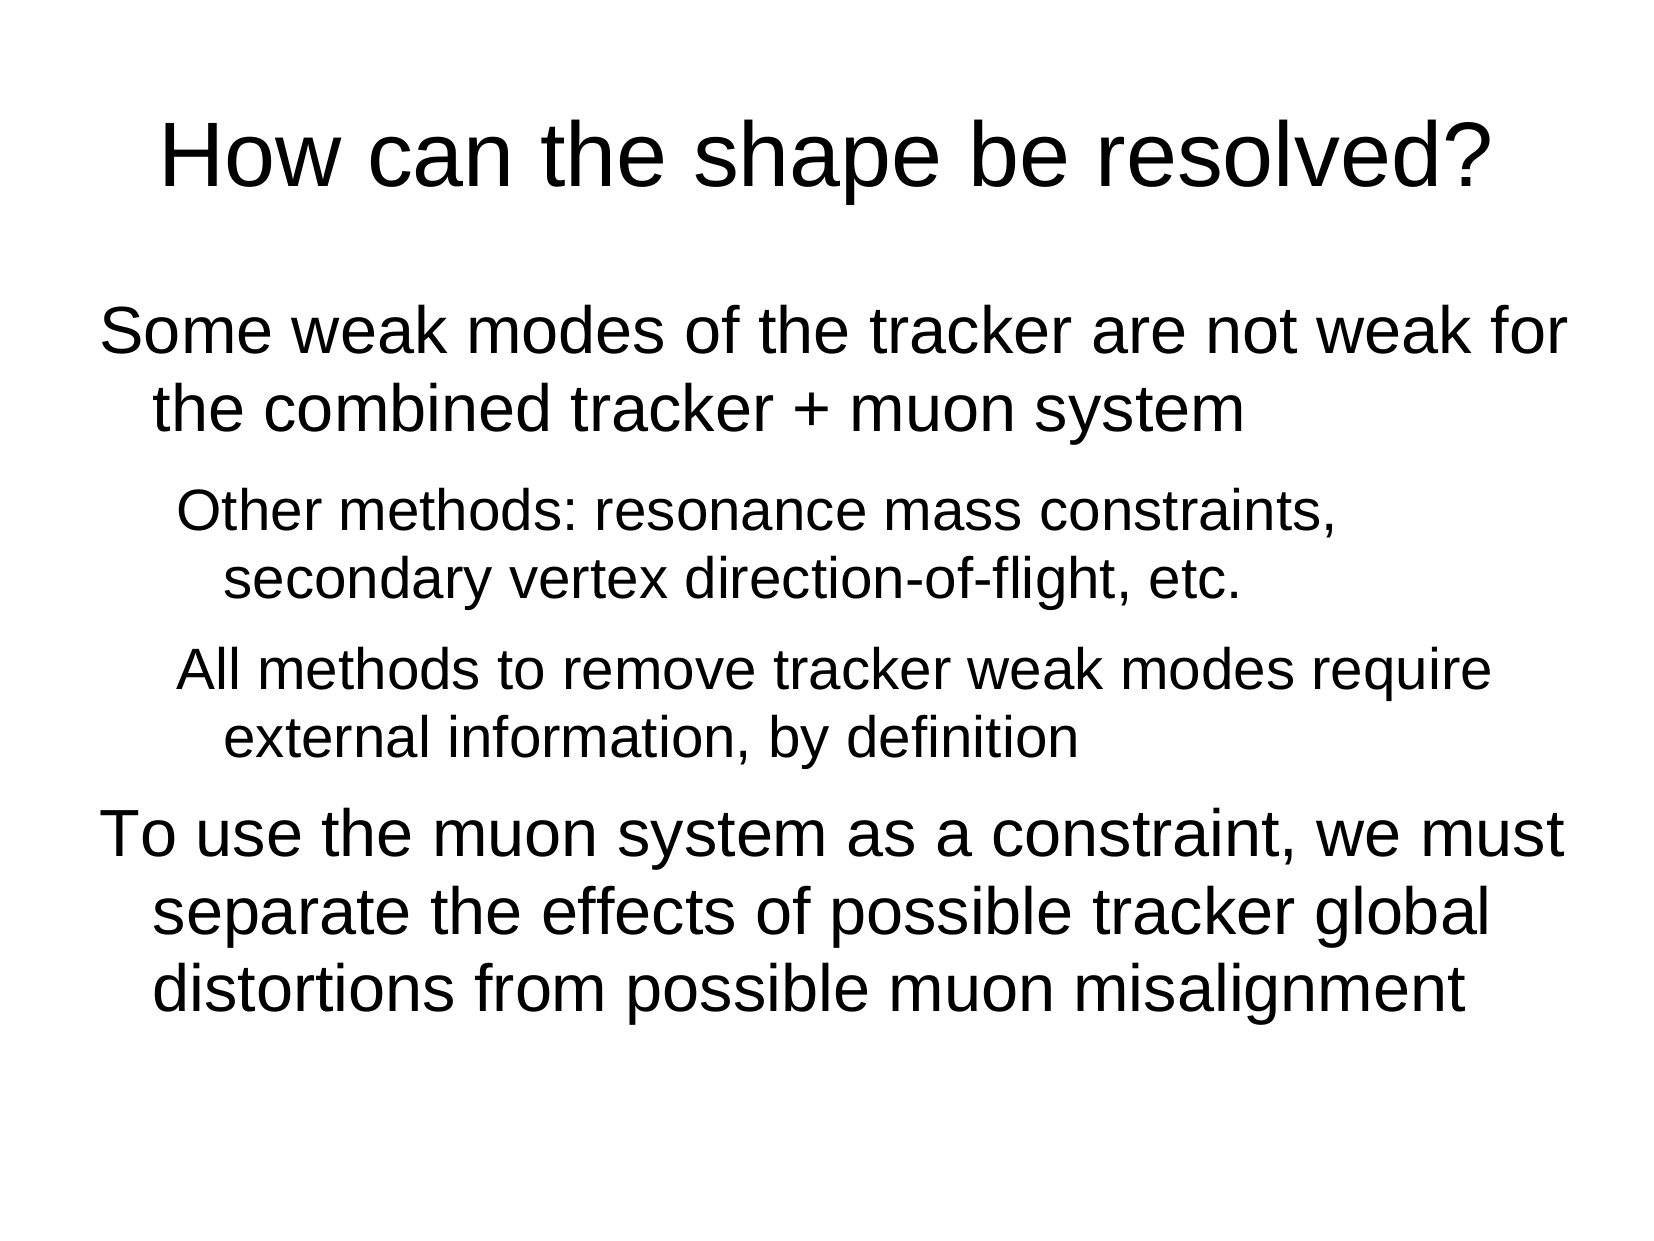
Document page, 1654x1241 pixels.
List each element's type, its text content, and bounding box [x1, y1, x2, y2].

title How can the shape be resolved? [82, 56, 1571, 249]
list Some weak modes of the tracker are not weak for the combined tracker + muon system Other methods: resonance mass constraints, secondary vertex direction-of-flight, etc. All methods to remove tracker weak modes require external information, by definition To use the muon system as a constraint, we must separate the effects of possible tracker global distortions from possible muon misalignment [82, 290, 1571, 1158]
